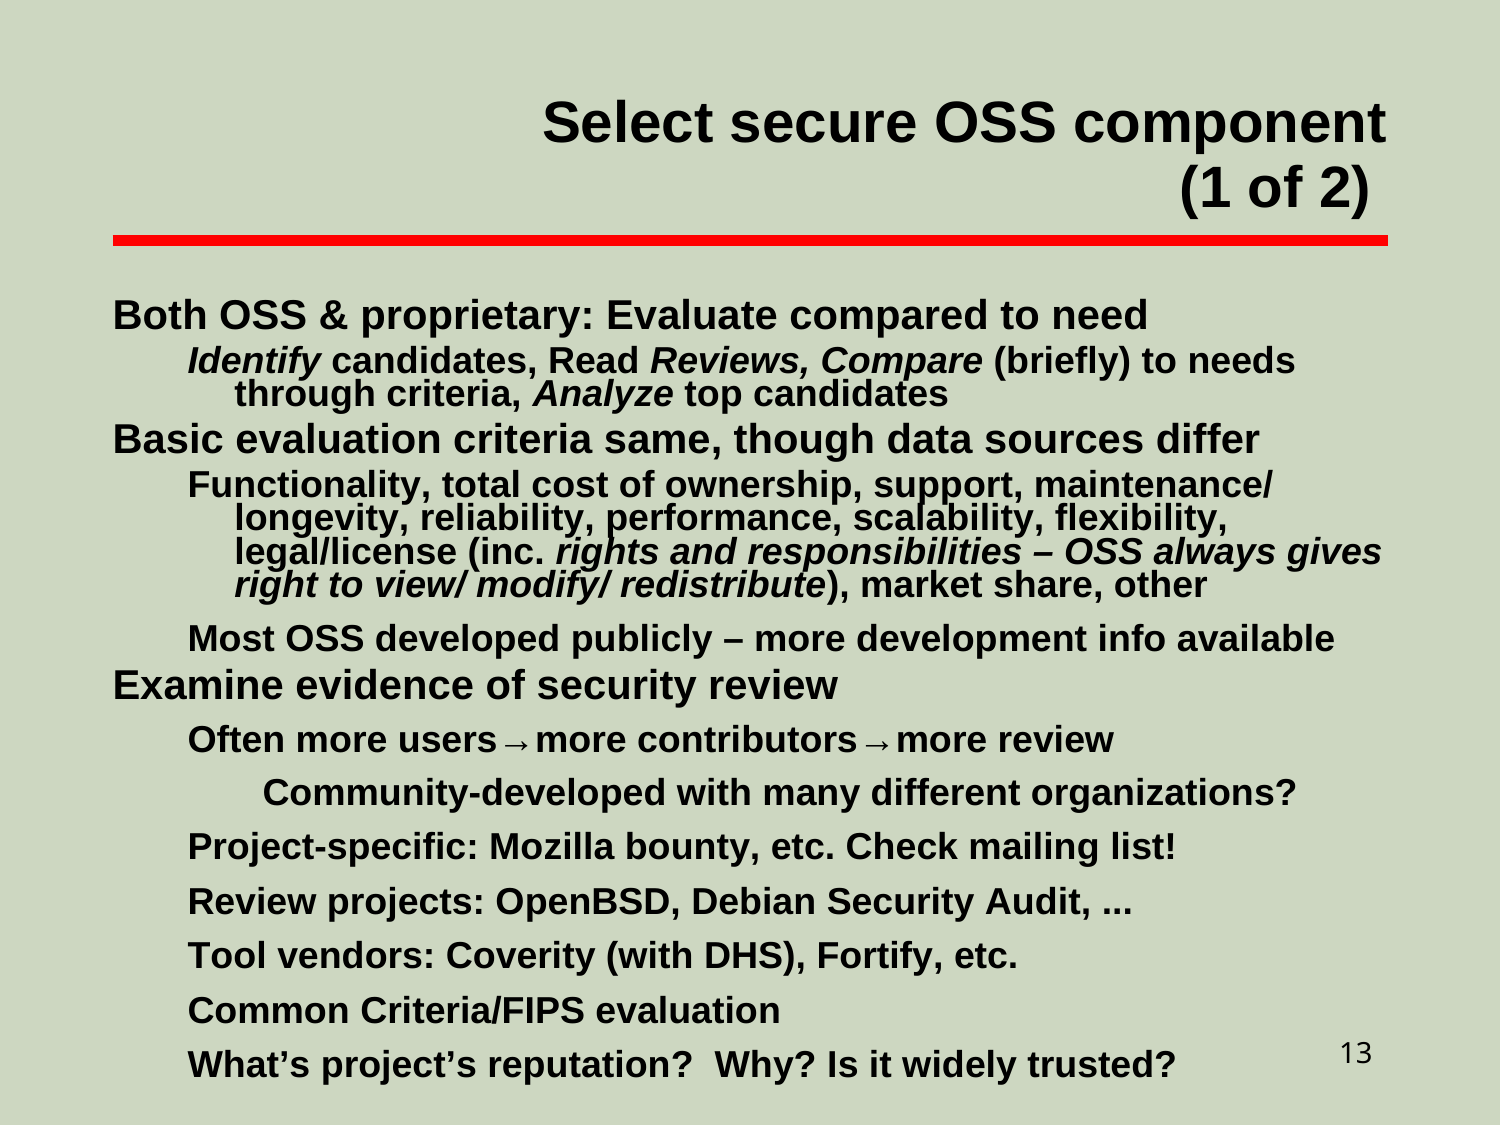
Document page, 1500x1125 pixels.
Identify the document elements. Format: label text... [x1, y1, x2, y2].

list Both OSS & proprietary: Evaluate compared to need Identify candidates, Read Reviews, Compare (briefly) to needs through criteria, Analyze top candidates Basic evaluation criteria same, though data sources differ Functionality, total cost of ownership, support, maintenance/ longevity, reliability, performance, scalability, flexibility, legal/license (inc. rights and responsibilities – OSS always gives right to view/ modify/ redistribute), market share, other Most OSS developed publicly – more development info available Examine evidence of security review Often more users→more contributors→more review Community-developed with many different organizations? Project-specific: Mozilla bounty, etc. Check mailing list! Review projects: OpenBSD, Debian Security Audit, ... Tool vendors: Coverity (with DHS), Fortify, etc. Common Criteria/FIPS evaluation What’s project’s reputation? Why? Is it widely trusted? [112, 299, 1388, 1096]
title Select secure OSS component (1 of 2) [337, 89, 1388, 220]
